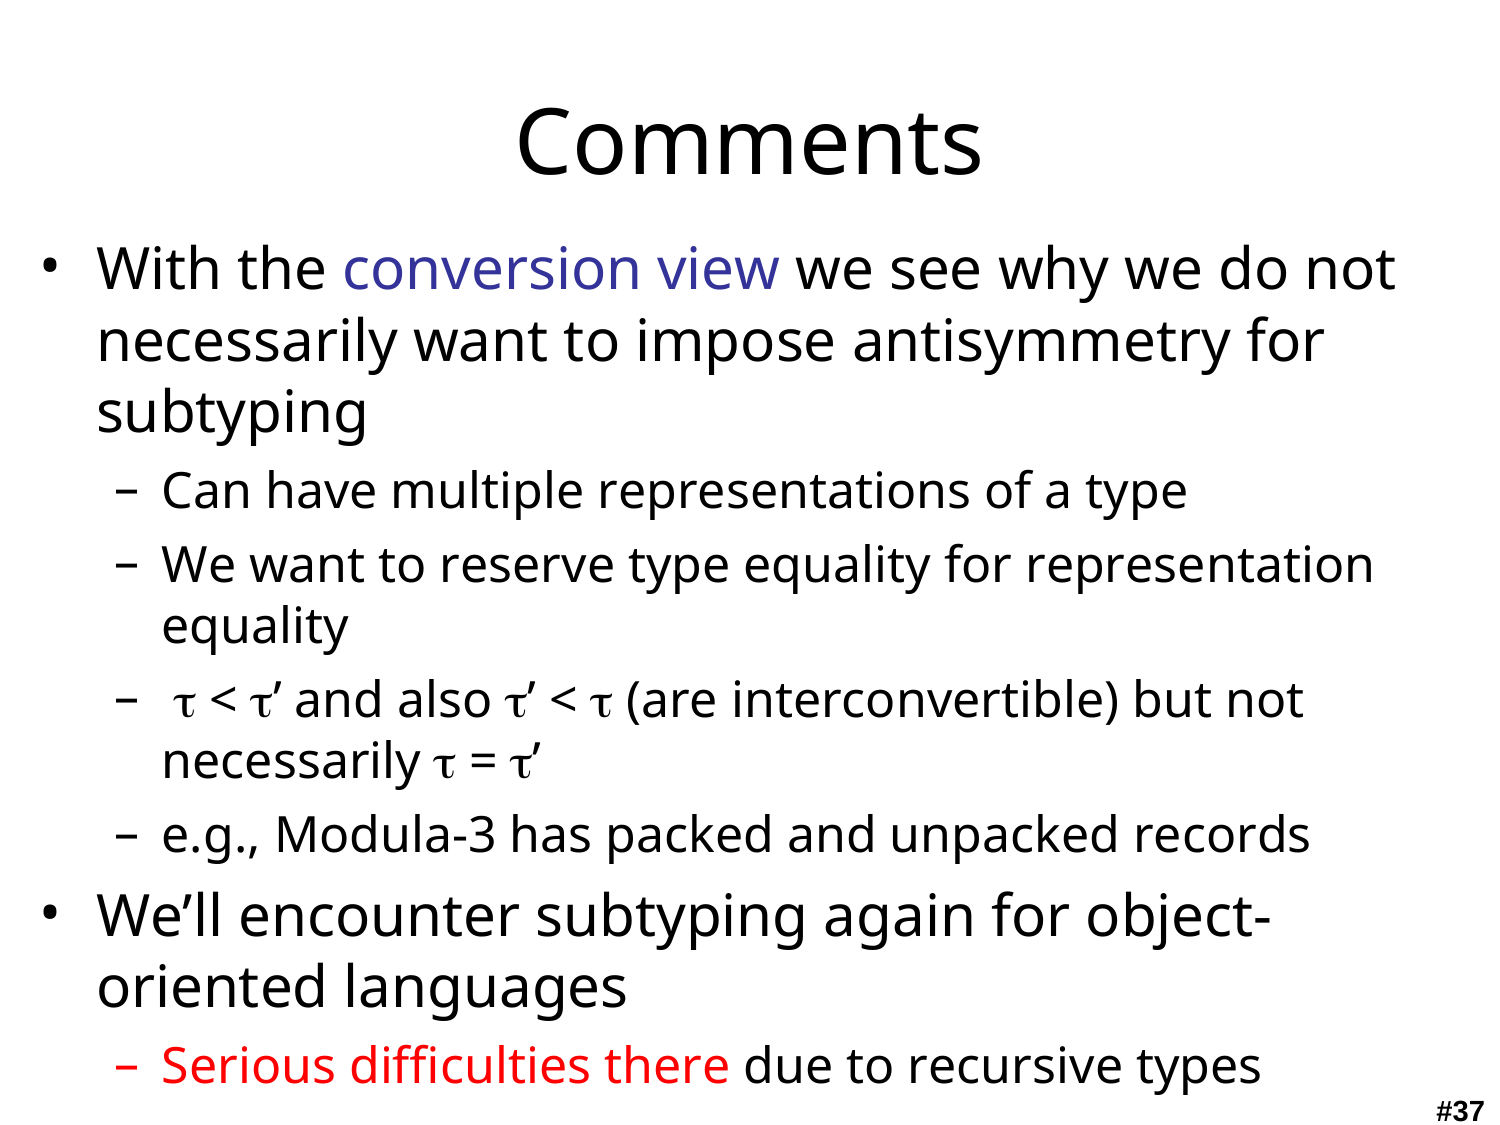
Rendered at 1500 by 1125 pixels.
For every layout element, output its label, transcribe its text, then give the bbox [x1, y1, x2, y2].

title Comments [24, 45, 1476, 224]
list With the conversion view we see why we do not necessarily want to impose antisymmetry for subtyping Can have multiple representations of a type We want to reserve type equality for representation equality  < ’ and also ’ <  (are interconvertible) but not necessarily  = ’ e.g., Modula-3 has packed and unpacked records We’ll encounter subtyping again for object-oriented languages Serious difficulties there due to recursive types [24, 224, 1476, 1063]
